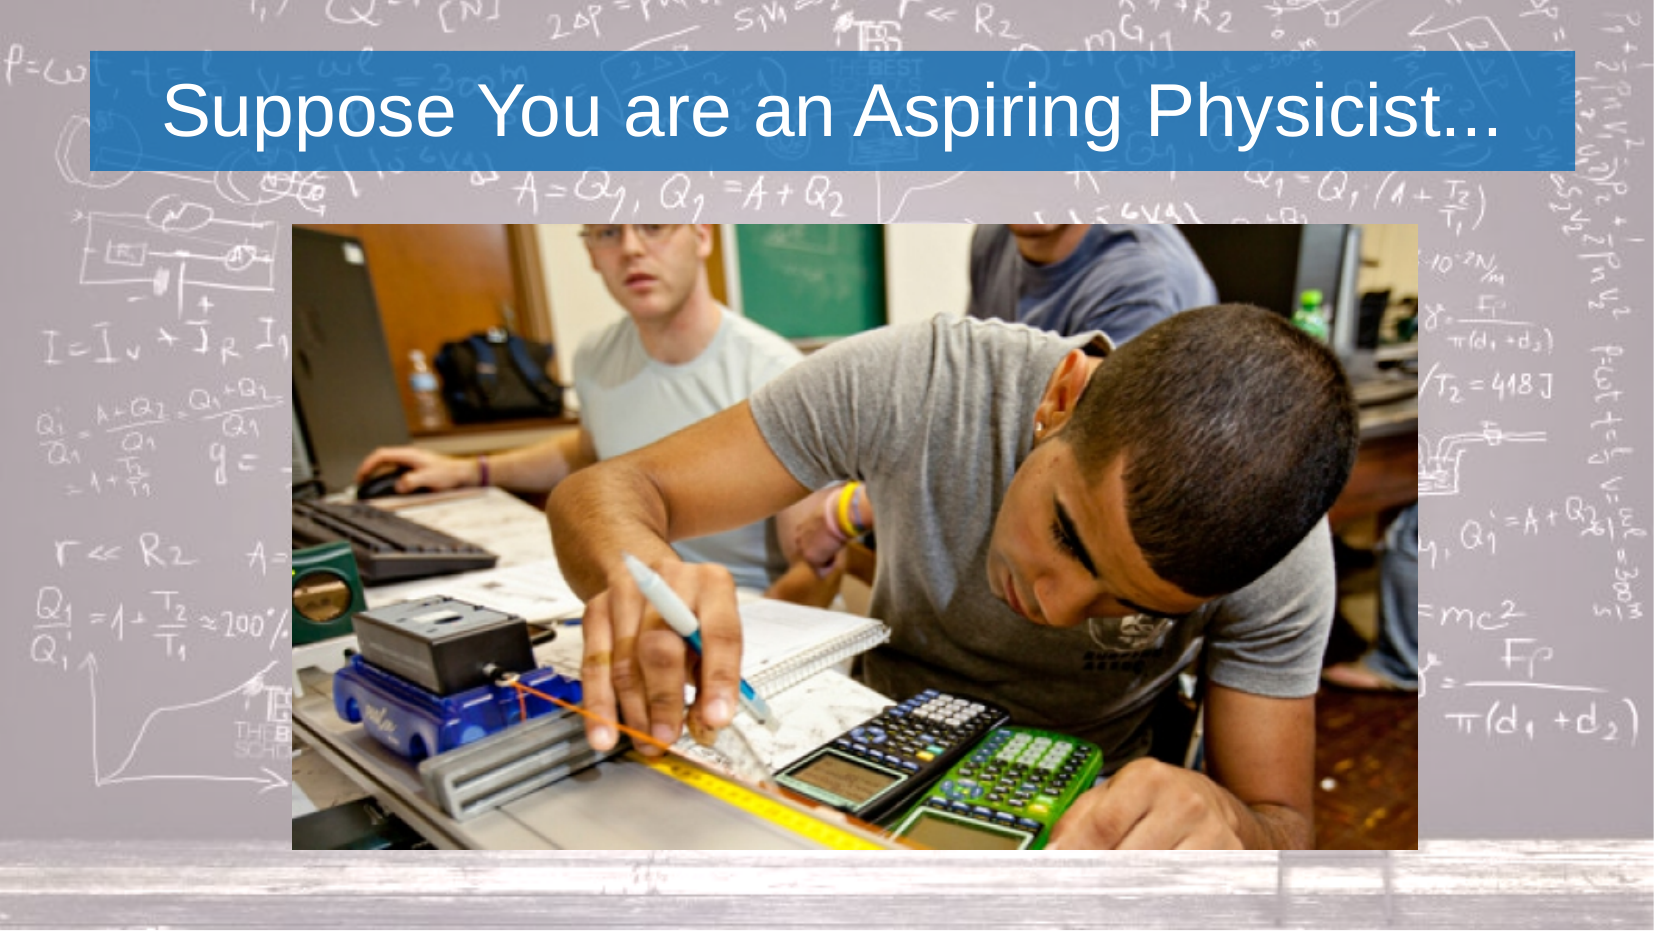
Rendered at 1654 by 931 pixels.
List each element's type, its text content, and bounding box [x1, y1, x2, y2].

text_box [0, 0, 1654, 931]
picture [292, 224, 1418, 850]
title Suppose You are an Aspiring Physicist... [90, 50, 1576, 171]
